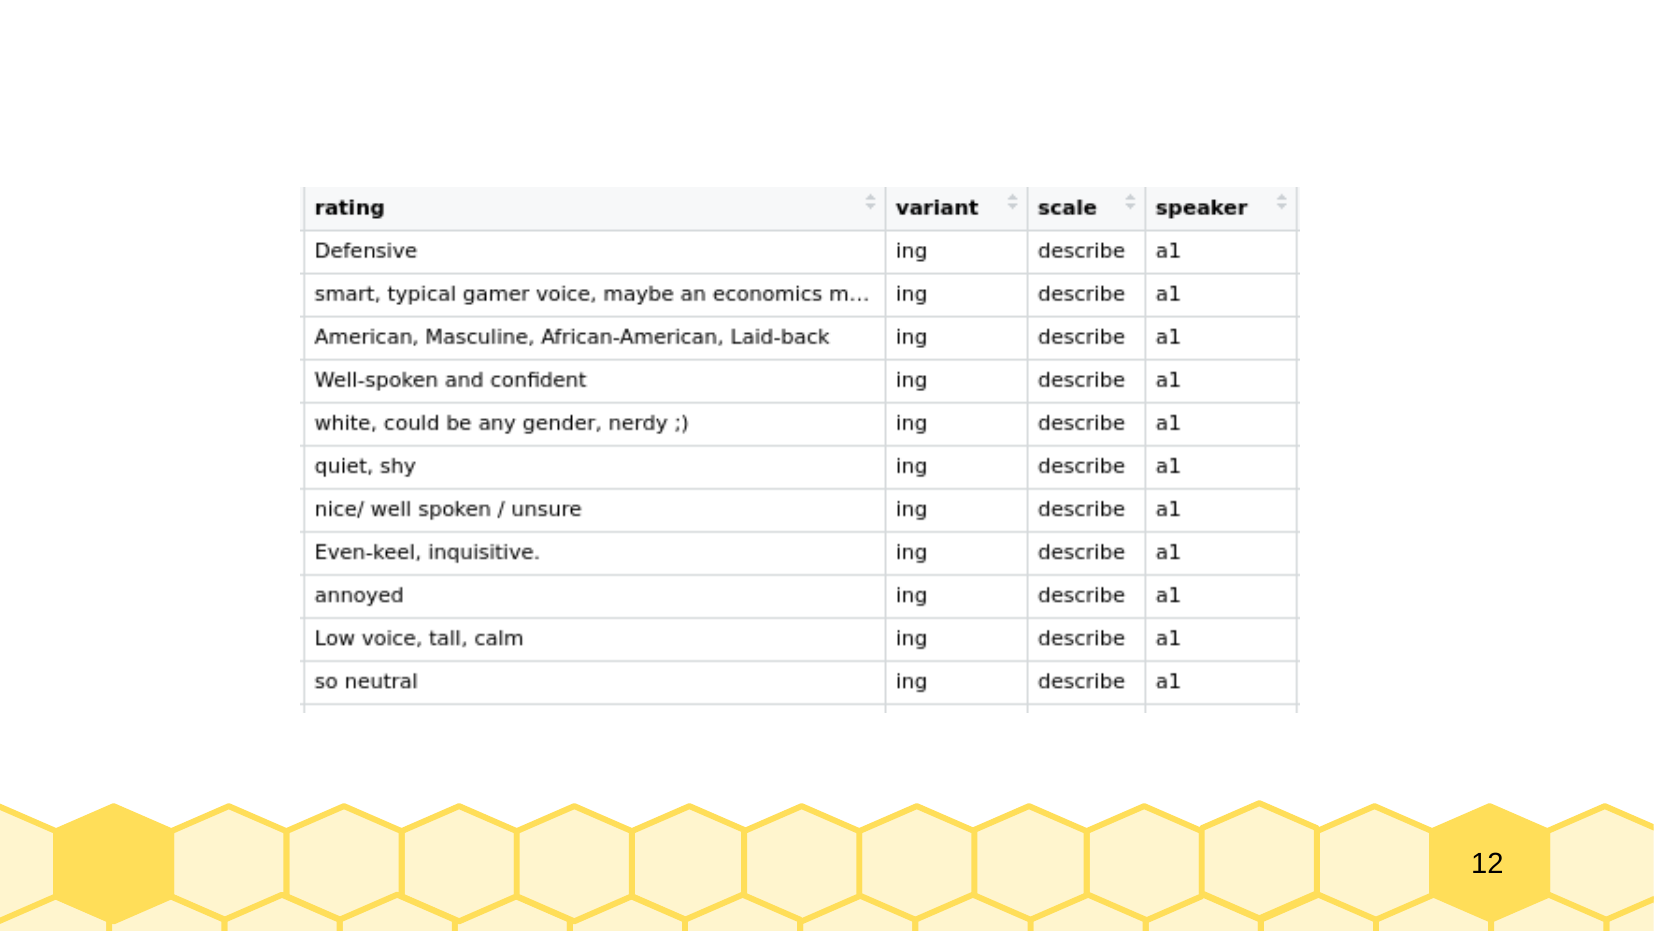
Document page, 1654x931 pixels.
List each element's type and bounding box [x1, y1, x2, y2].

picture [300, 187, 1300, 713]
